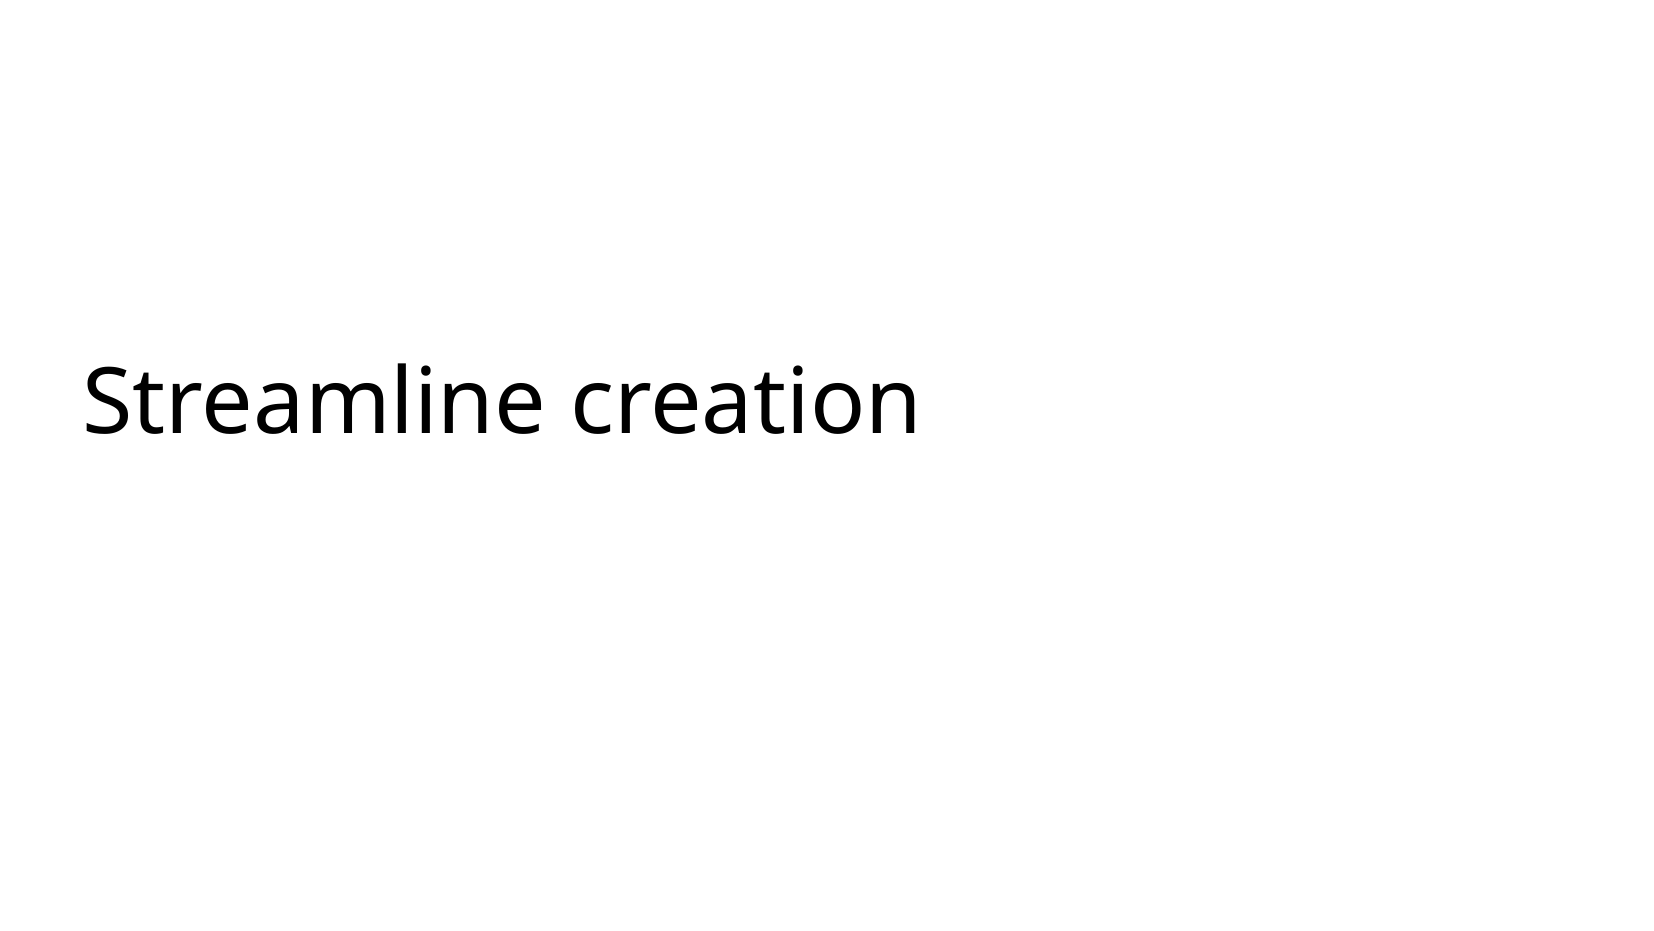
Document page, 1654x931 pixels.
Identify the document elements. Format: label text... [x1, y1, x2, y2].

title Streamline creation [82, 320, 1571, 476]
